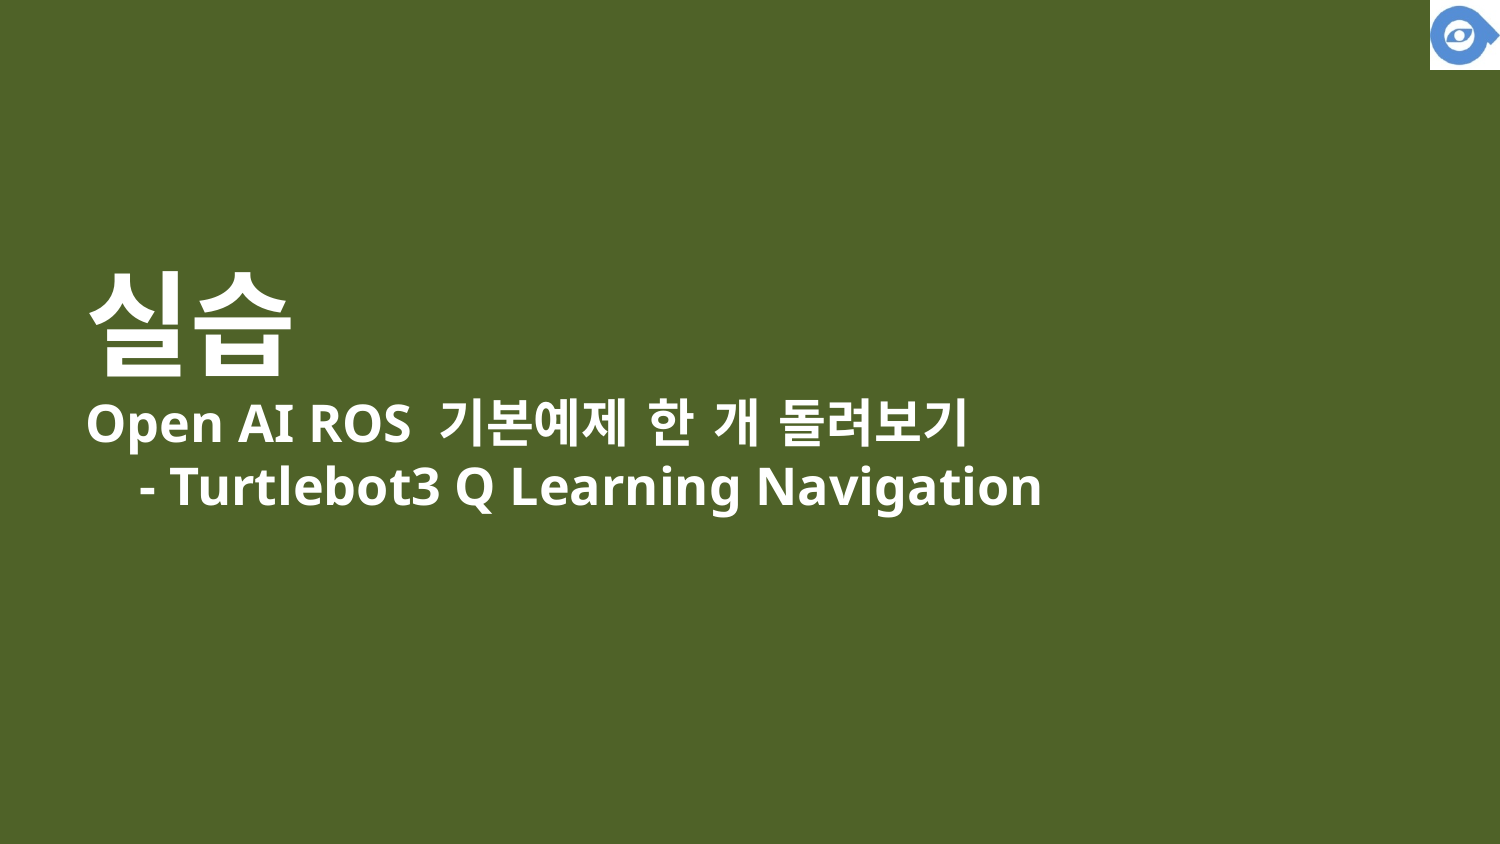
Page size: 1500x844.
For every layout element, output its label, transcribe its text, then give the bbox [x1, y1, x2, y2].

picture [1430, 0, 1500, 70]
text_box 실습 Open AI ROS 기본예제 한 개 돌려보기 - Turtlebot3 Q Learning Navigation [70, 246, 1336, 621]
